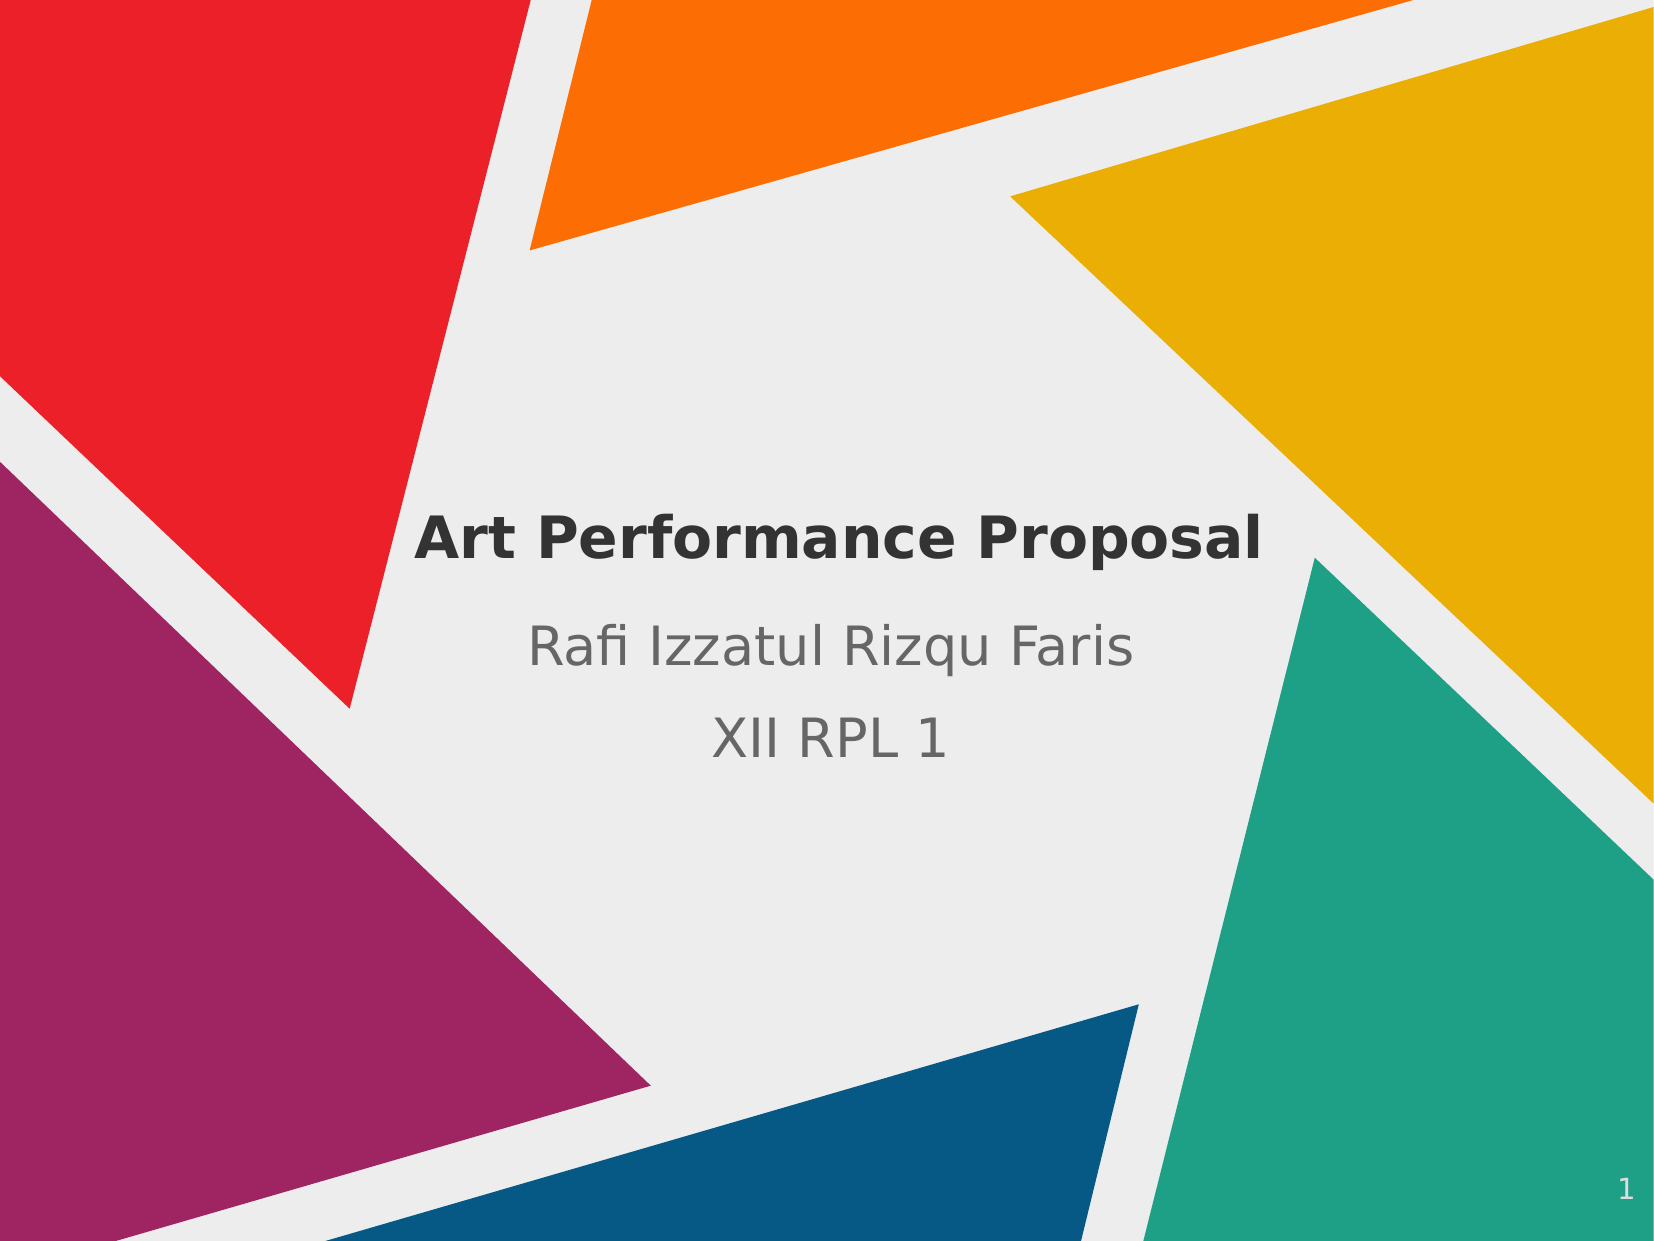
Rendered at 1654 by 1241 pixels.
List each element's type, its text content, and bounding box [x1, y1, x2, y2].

title Art Performance Proposal [298, 435, 1381, 643]
list Rafi Izzatul Rizqu Faris XII RPL 1 [375, 615, 1217, 790]
